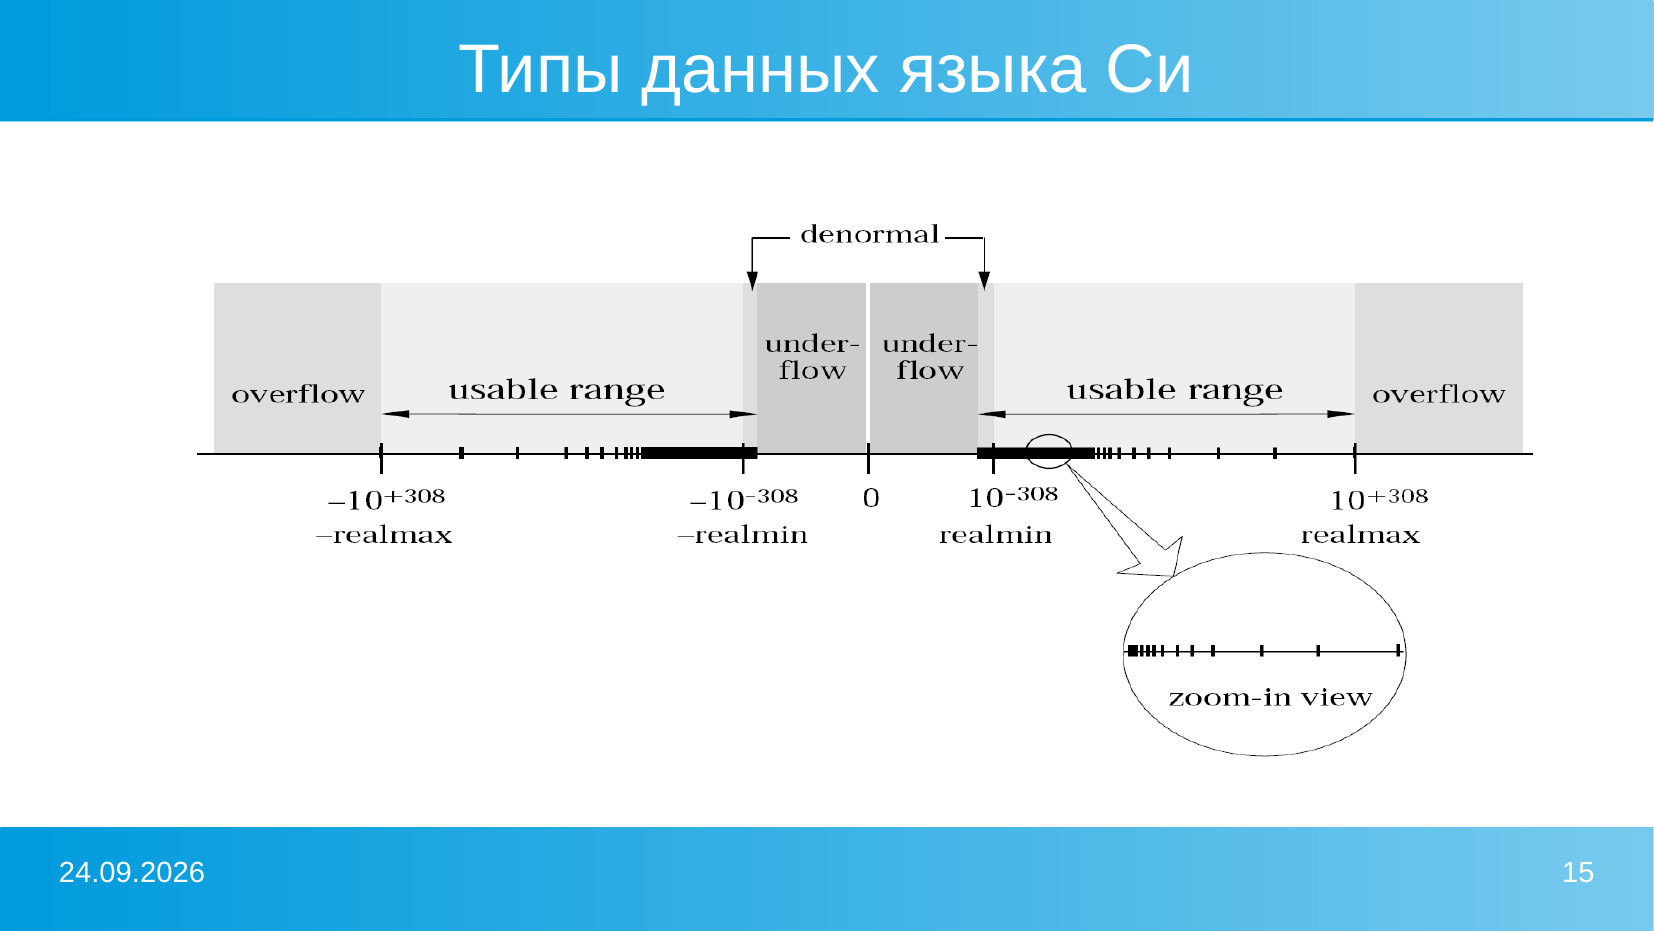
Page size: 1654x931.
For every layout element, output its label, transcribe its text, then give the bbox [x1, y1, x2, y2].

picture [112, 187, 1550, 769]
title Типы данных языка Си [59, 29, 1595, 108]
